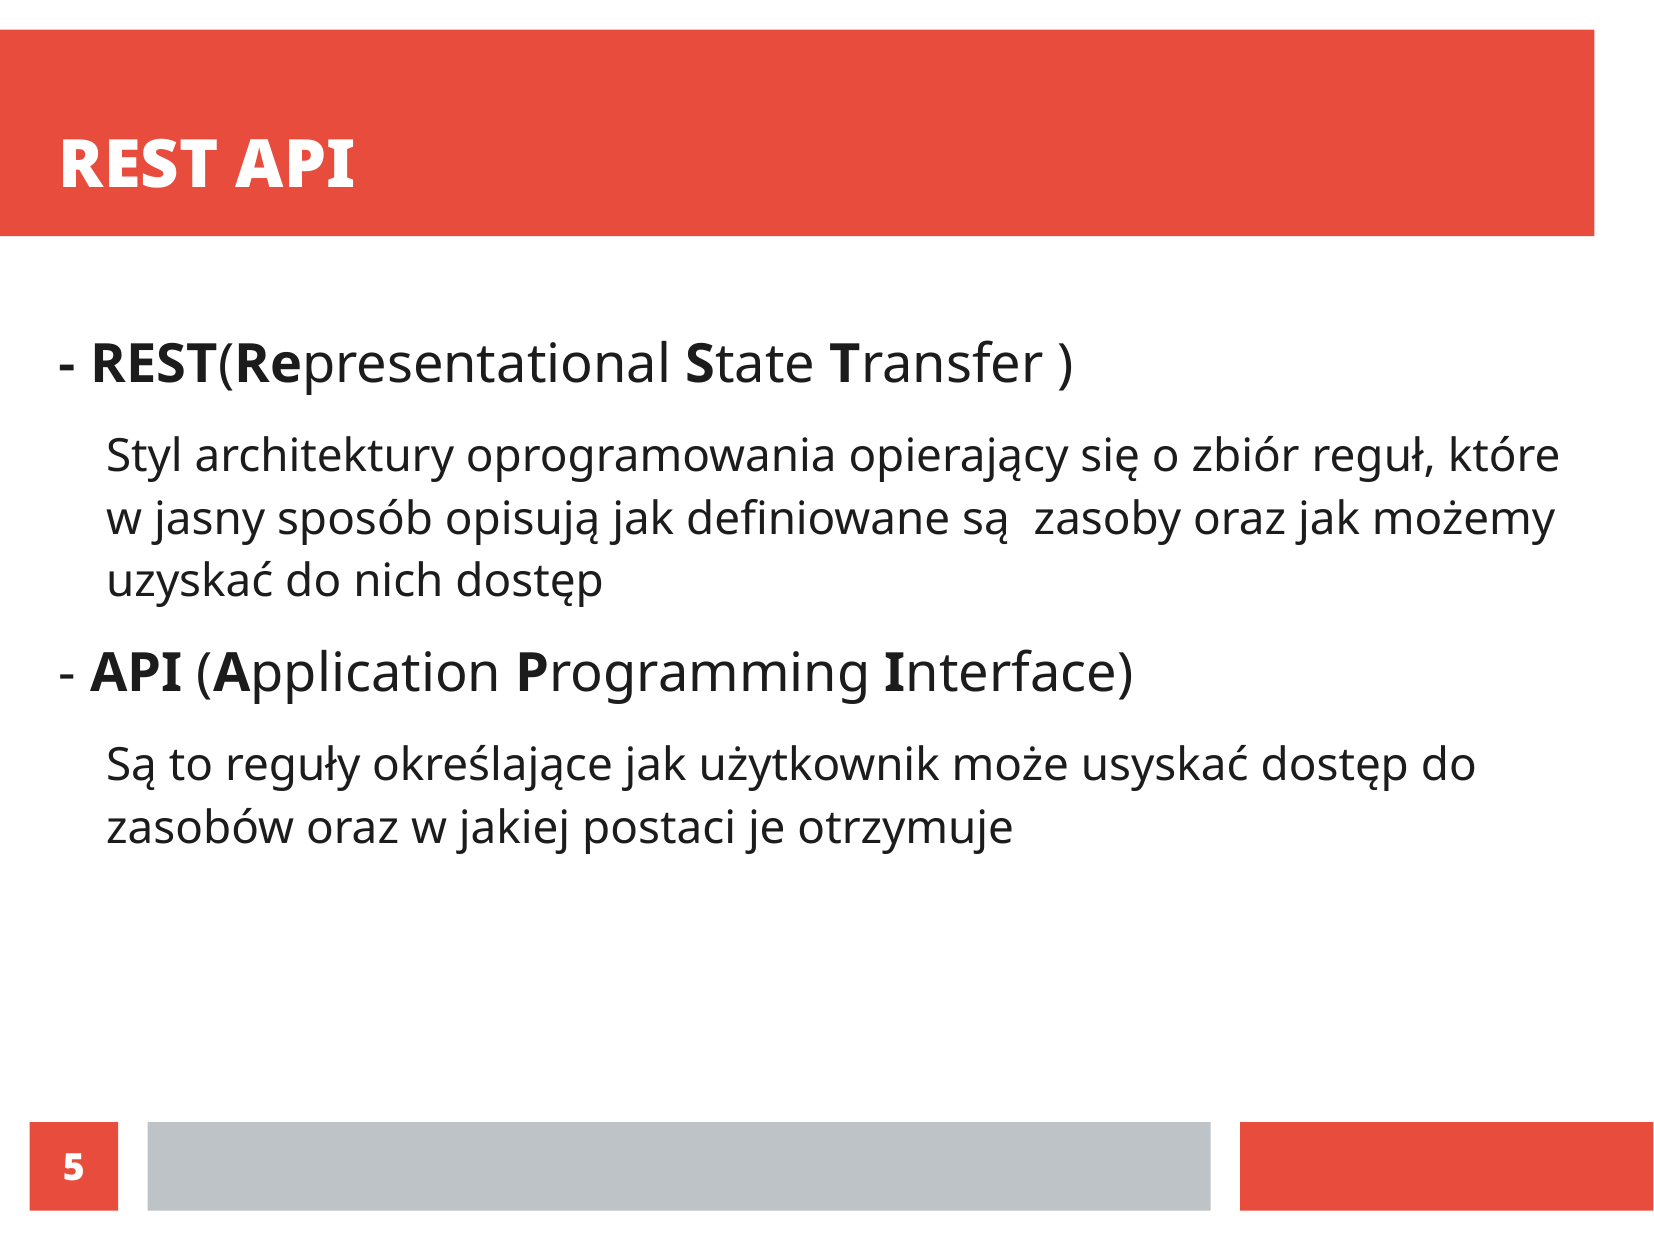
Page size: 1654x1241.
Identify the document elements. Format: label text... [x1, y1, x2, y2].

list - REST(Representational State Transfer ) Styl architektury oprogramowania opierający się o zbiór reguł, które w jasny sposób opisują jak definiowane są zasoby oraz jak możemy uzyskać do nich dostęp - API (Application Programming Interface) Są to reguły określające jak użytkownik może usyskać dostęp do zasobów oraz w jakiej postaci je otrzymuje [59, 324, 1565, 1093]
title REST API [59, 59, 1595, 207]
